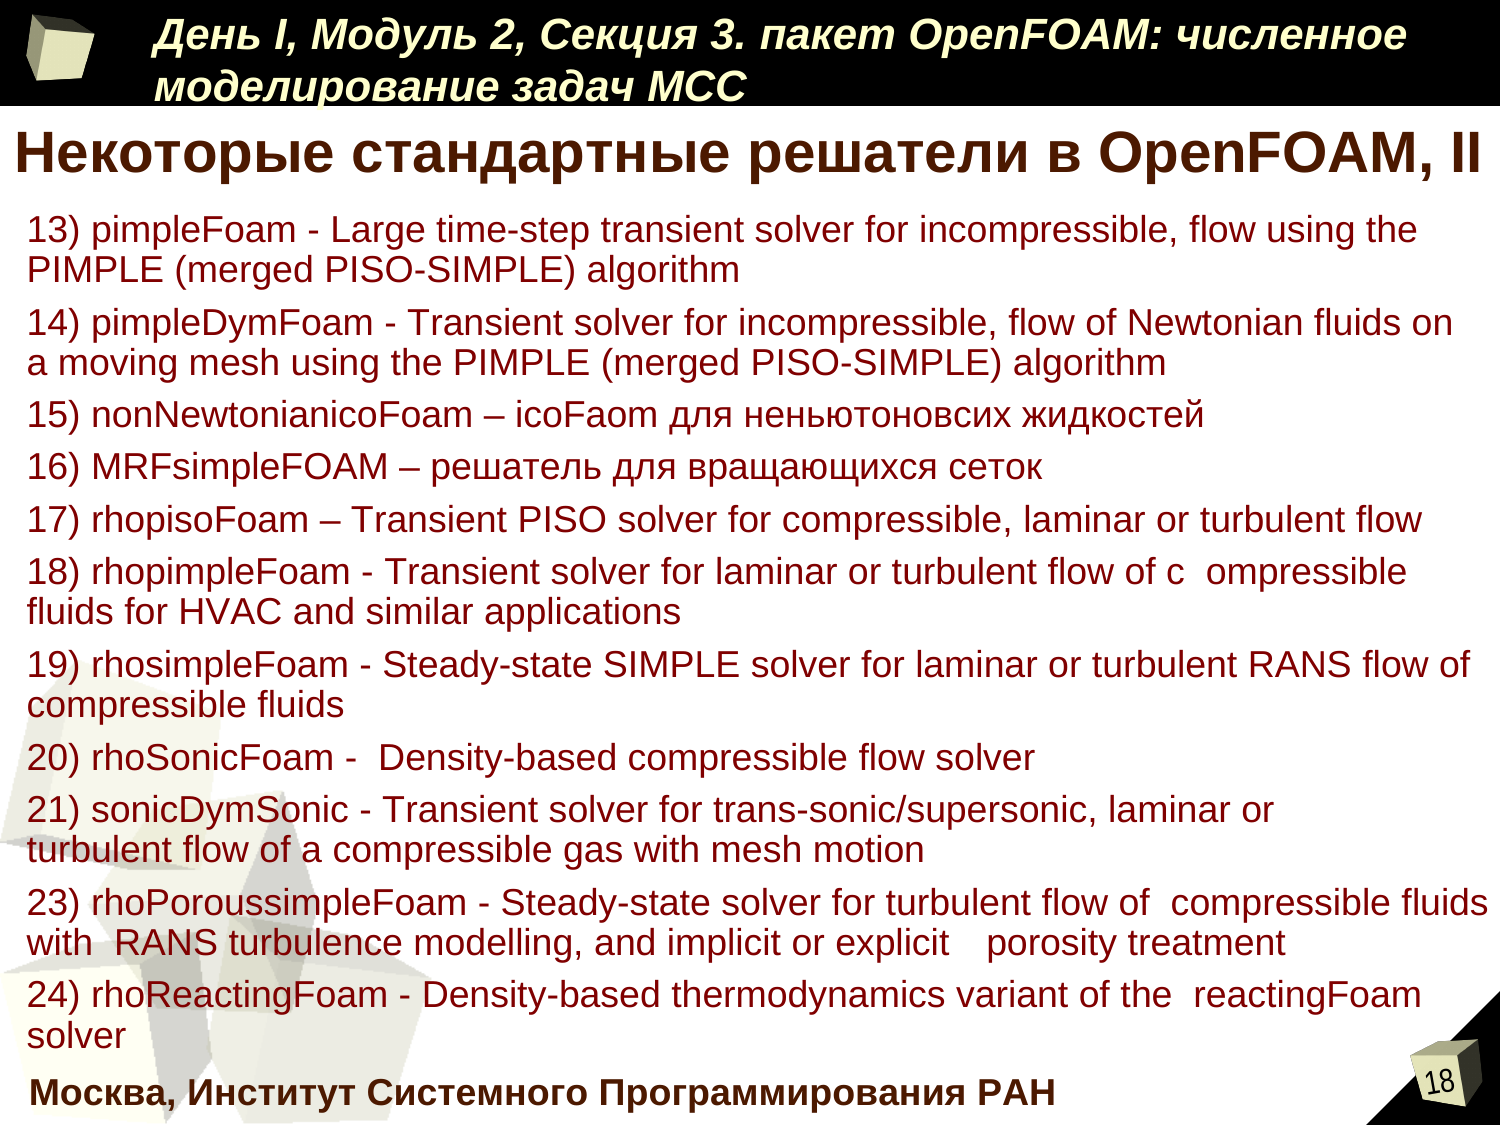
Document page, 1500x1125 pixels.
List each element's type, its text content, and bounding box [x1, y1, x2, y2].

picture [130, 1096, 138, 1102]
text_box Некоторые стандартные решатели в OpenFOAM, II [0, 106, 1500, 192]
picture [0, 659, 433, 1125]
picture [66, 1089, 75, 1102]
picture [194, 1089, 200, 1099]
picture [282, 1089, 288, 1099]
picture [151, 1096, 158, 1102]
picture [423, 1089, 433, 1102]
picture [41, 1089, 46, 1098]
picture [400, 1089, 406, 1099]
list 13) pimpleFoam - Large time-step transient solver for incompressible, flow using the PIMPLE (merged PISO-SIMPLE) algorithm 14) pimpleDymFoam - Transient solver for incompressible, flow of Newtonian fluids on a moving mesh using the PIMPLE (merged PISO-SIMPLE) algorithm 15) nonNewtonianicoFoam – icoFaom для неньютоновсих жидкостей 16) MRFsimpleFOAM – решатель для вращающихся сеток 17) rhopisoFoam – Transient PISO solver for compressible, laminar or turbulent flow 18) rhopimpleFoam - Transient solver for laminar or turbulent flow of c ompressible fluids for HVAC and similar applications 19) rhosimpleFoam - Steady-state SIMPLE solver for laminar or turbulent RANS flow of compressible fluids 20) rhoSonicFoam - Density-based compressible flow solver 21) sonicDymSonic - Transient solver for trans-sonic/supersonic, laminar or turbulent flow of a compressible gas with mesh motion 23) rhoPoroussimpleFoam - Steady-state solver for turbulent flow of compressible fluids with RANS turbulence modelling, and implicit or explicit porosity treatment 24) rhoReactingFoam - Density-based thermodynamics variant of the reactingFoam solver [11, 202, 1500, 1089]
picture [324, 1089, 331, 1100]
